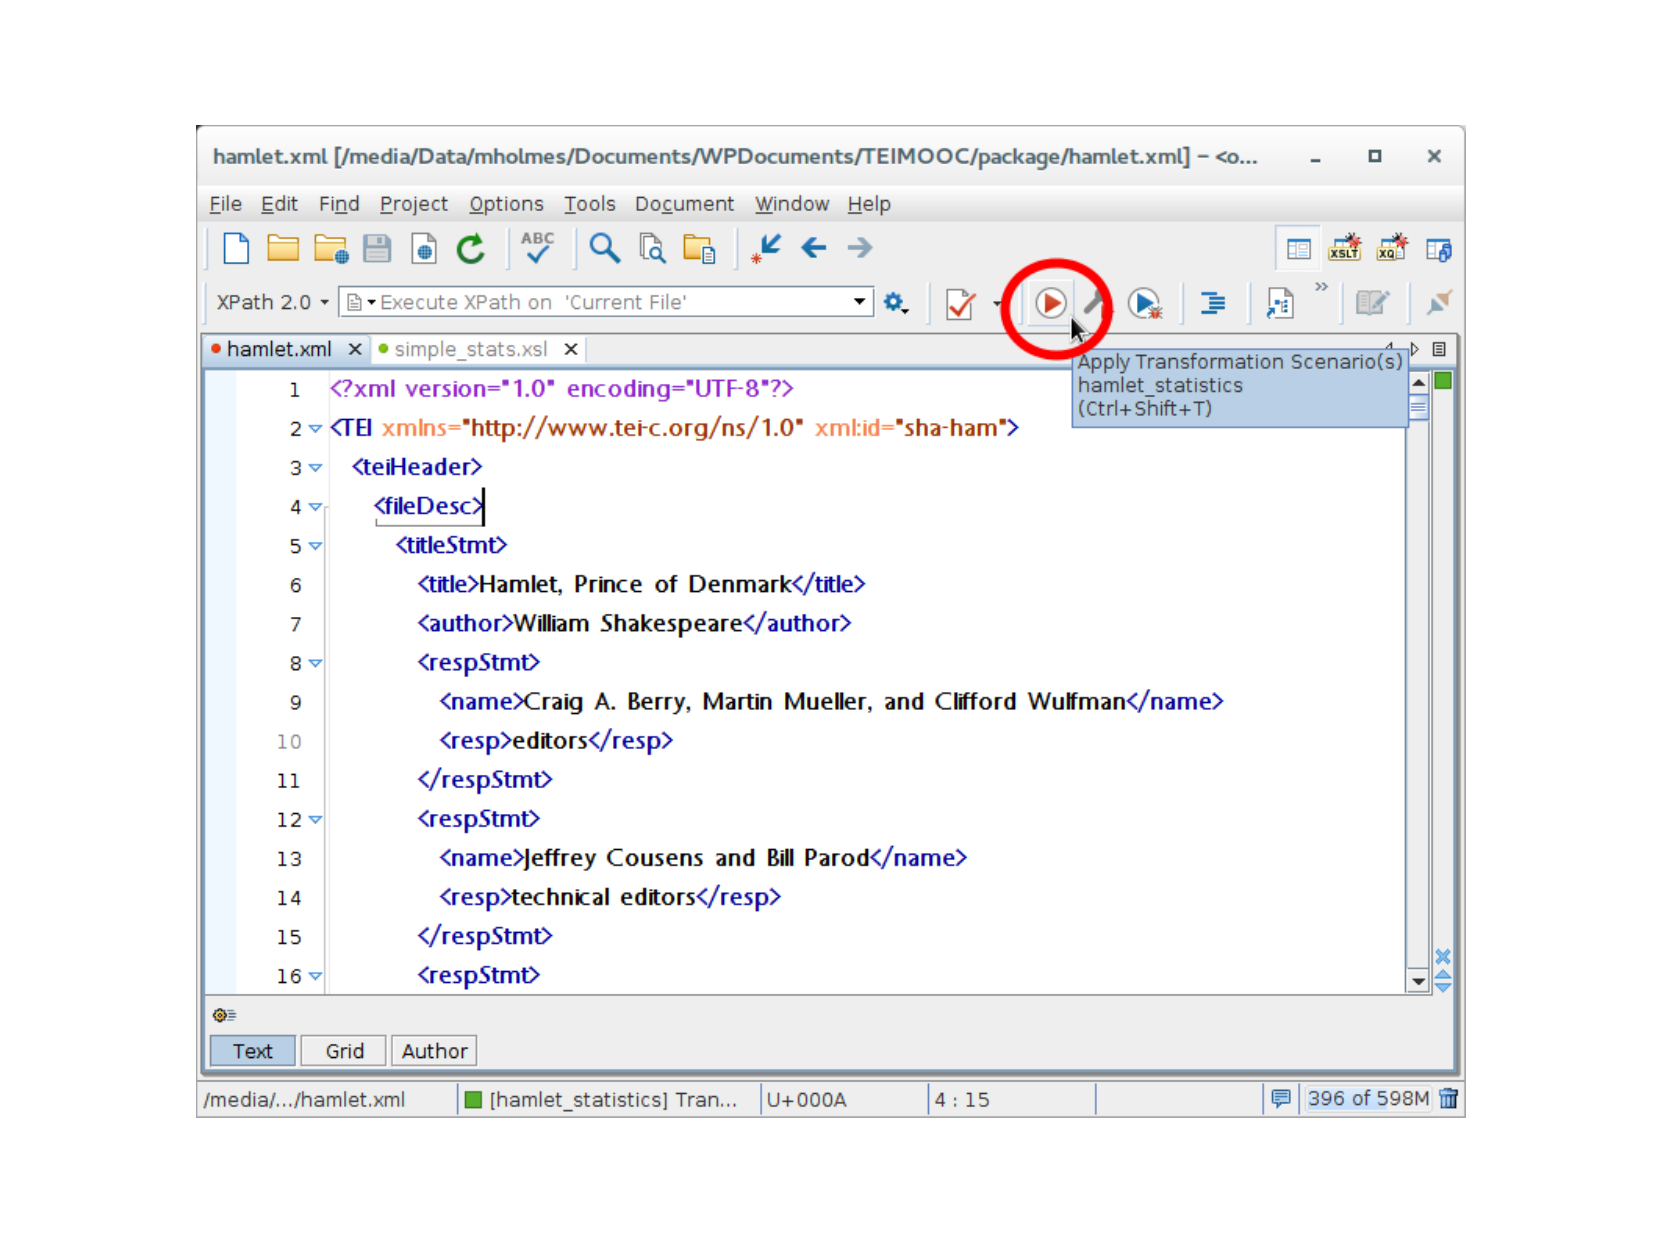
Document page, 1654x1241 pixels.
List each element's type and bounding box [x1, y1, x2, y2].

picture [196, 125, 1466, 1118]
